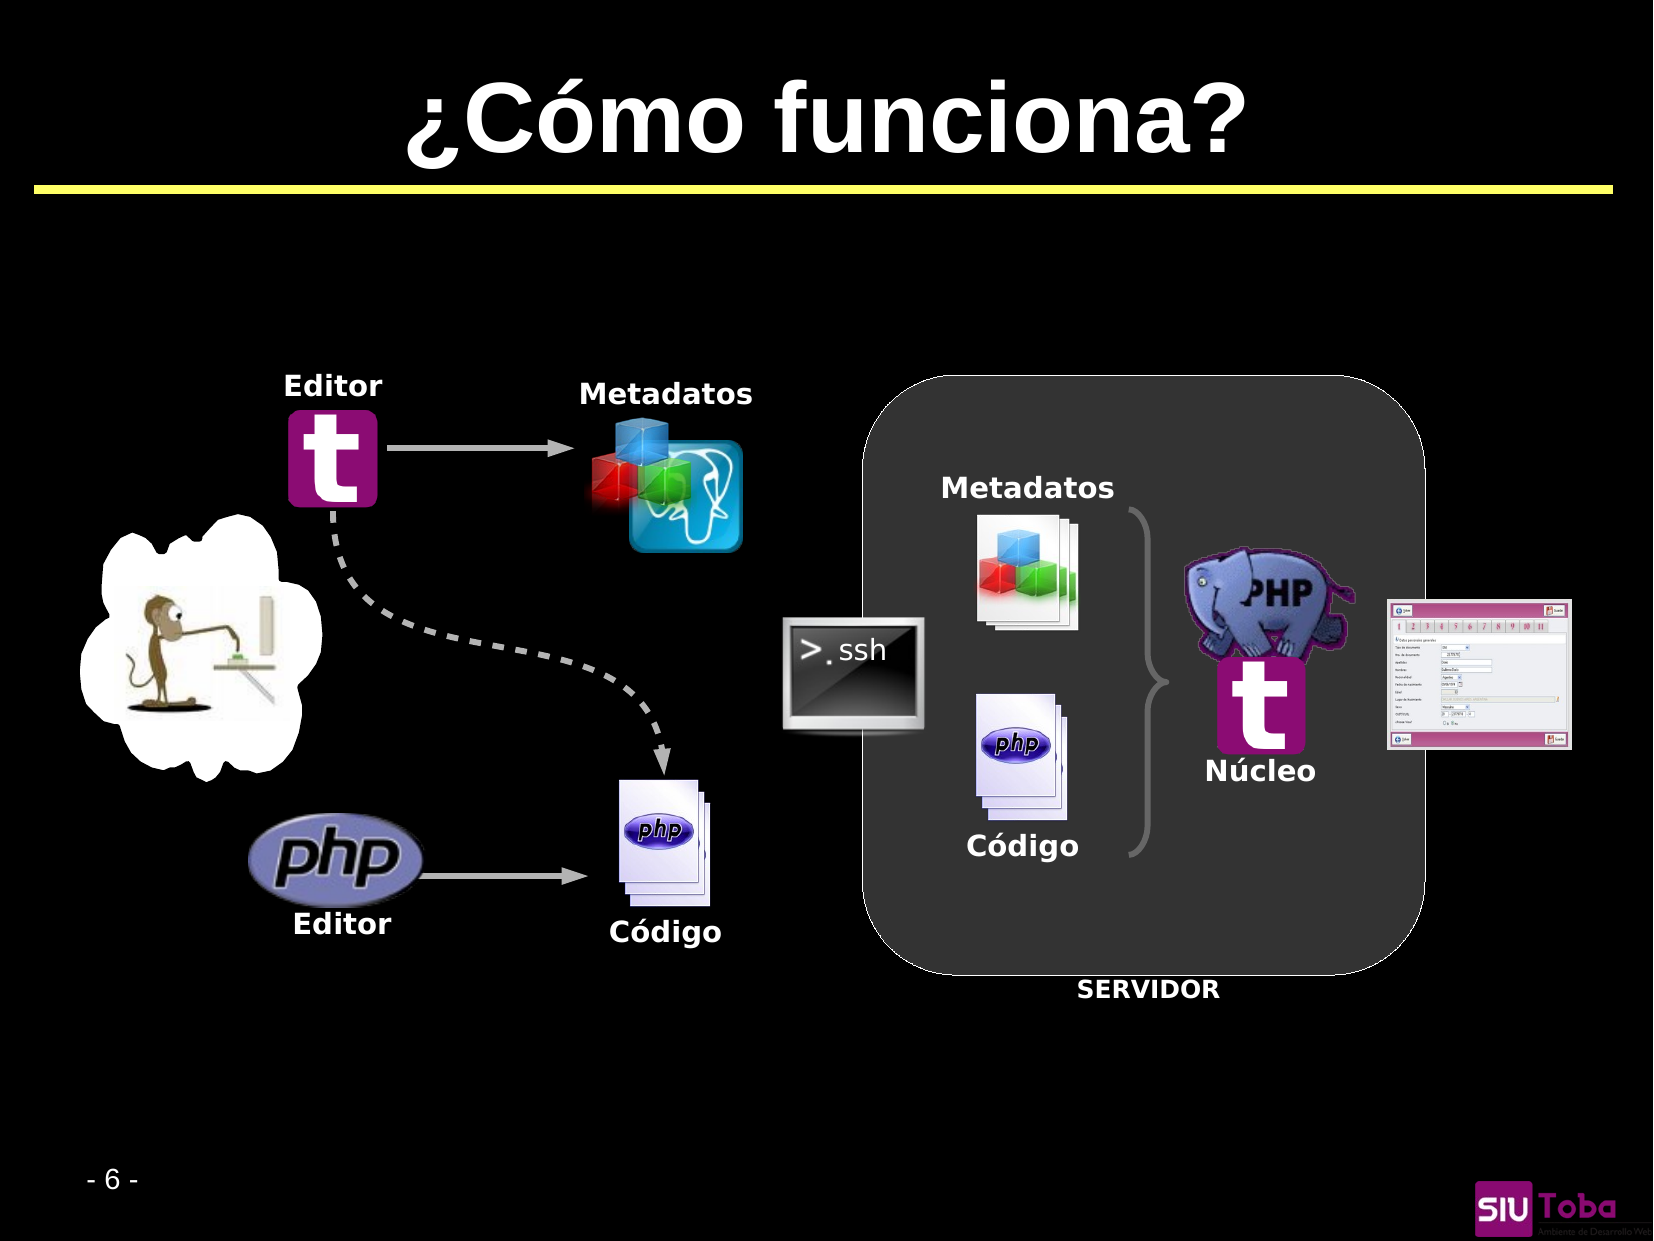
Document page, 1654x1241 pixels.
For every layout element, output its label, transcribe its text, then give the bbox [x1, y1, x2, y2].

text_box [76, 511, 326, 786]
picture [1387, 599, 1572, 751]
picture [114, 586, 290, 721]
text_box ssh [820, 623, 920, 680]
text_box Editor [268, 361, 398, 411]
picture [959, 689, 1084, 821]
text_box Editor [277, 900, 407, 950]
picture [1168, 544, 1366, 759]
picture [248, 813, 426, 908]
picture [629, 544, 637, 553]
picture [777, 599, 928, 757]
text_box Código [951, 821, 1139, 871]
picture [1475, 1181, 1652, 1237]
picture [735, 544, 743, 553]
text_box [862, 375, 1426, 976]
title ¿Cómo funciona? [58, 47, 1594, 188]
text_box SERVIDOR [1061, 968, 1236, 1013]
text_box Metadatos [925, 463, 1189, 513]
text_box Metadatos [563, 370, 771, 420]
picture [735, 440, 743, 449]
picture [278, 411, 386, 512]
picture [602, 775, 727, 907]
text_box Código [594, 907, 782, 958]
picture [959, 513, 1096, 635]
picture [584, 420, 739, 549]
text_box Núcleo [1189, 746, 1364, 796]
